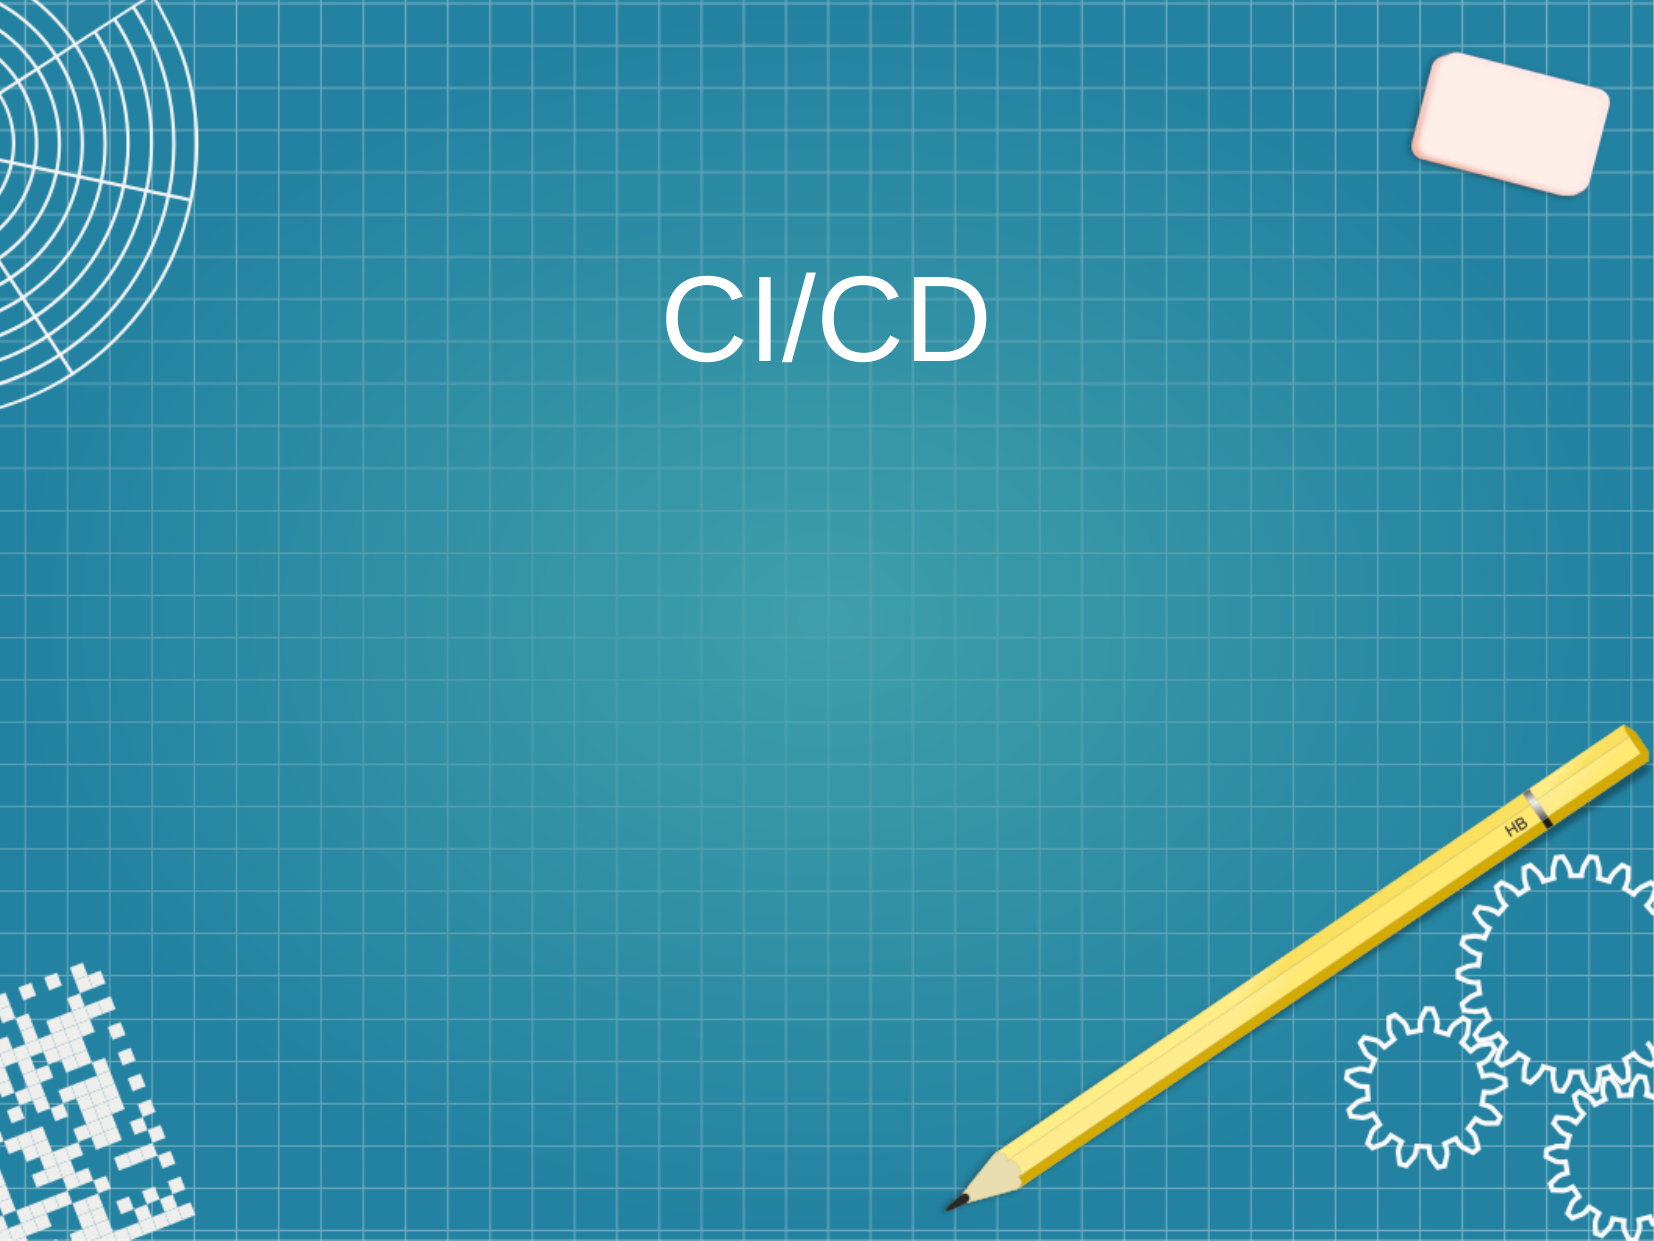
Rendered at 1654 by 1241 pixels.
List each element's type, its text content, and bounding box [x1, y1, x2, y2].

title CI/CD [82, 177, 1571, 461]
picture [0, 0, 1654, 1241]
